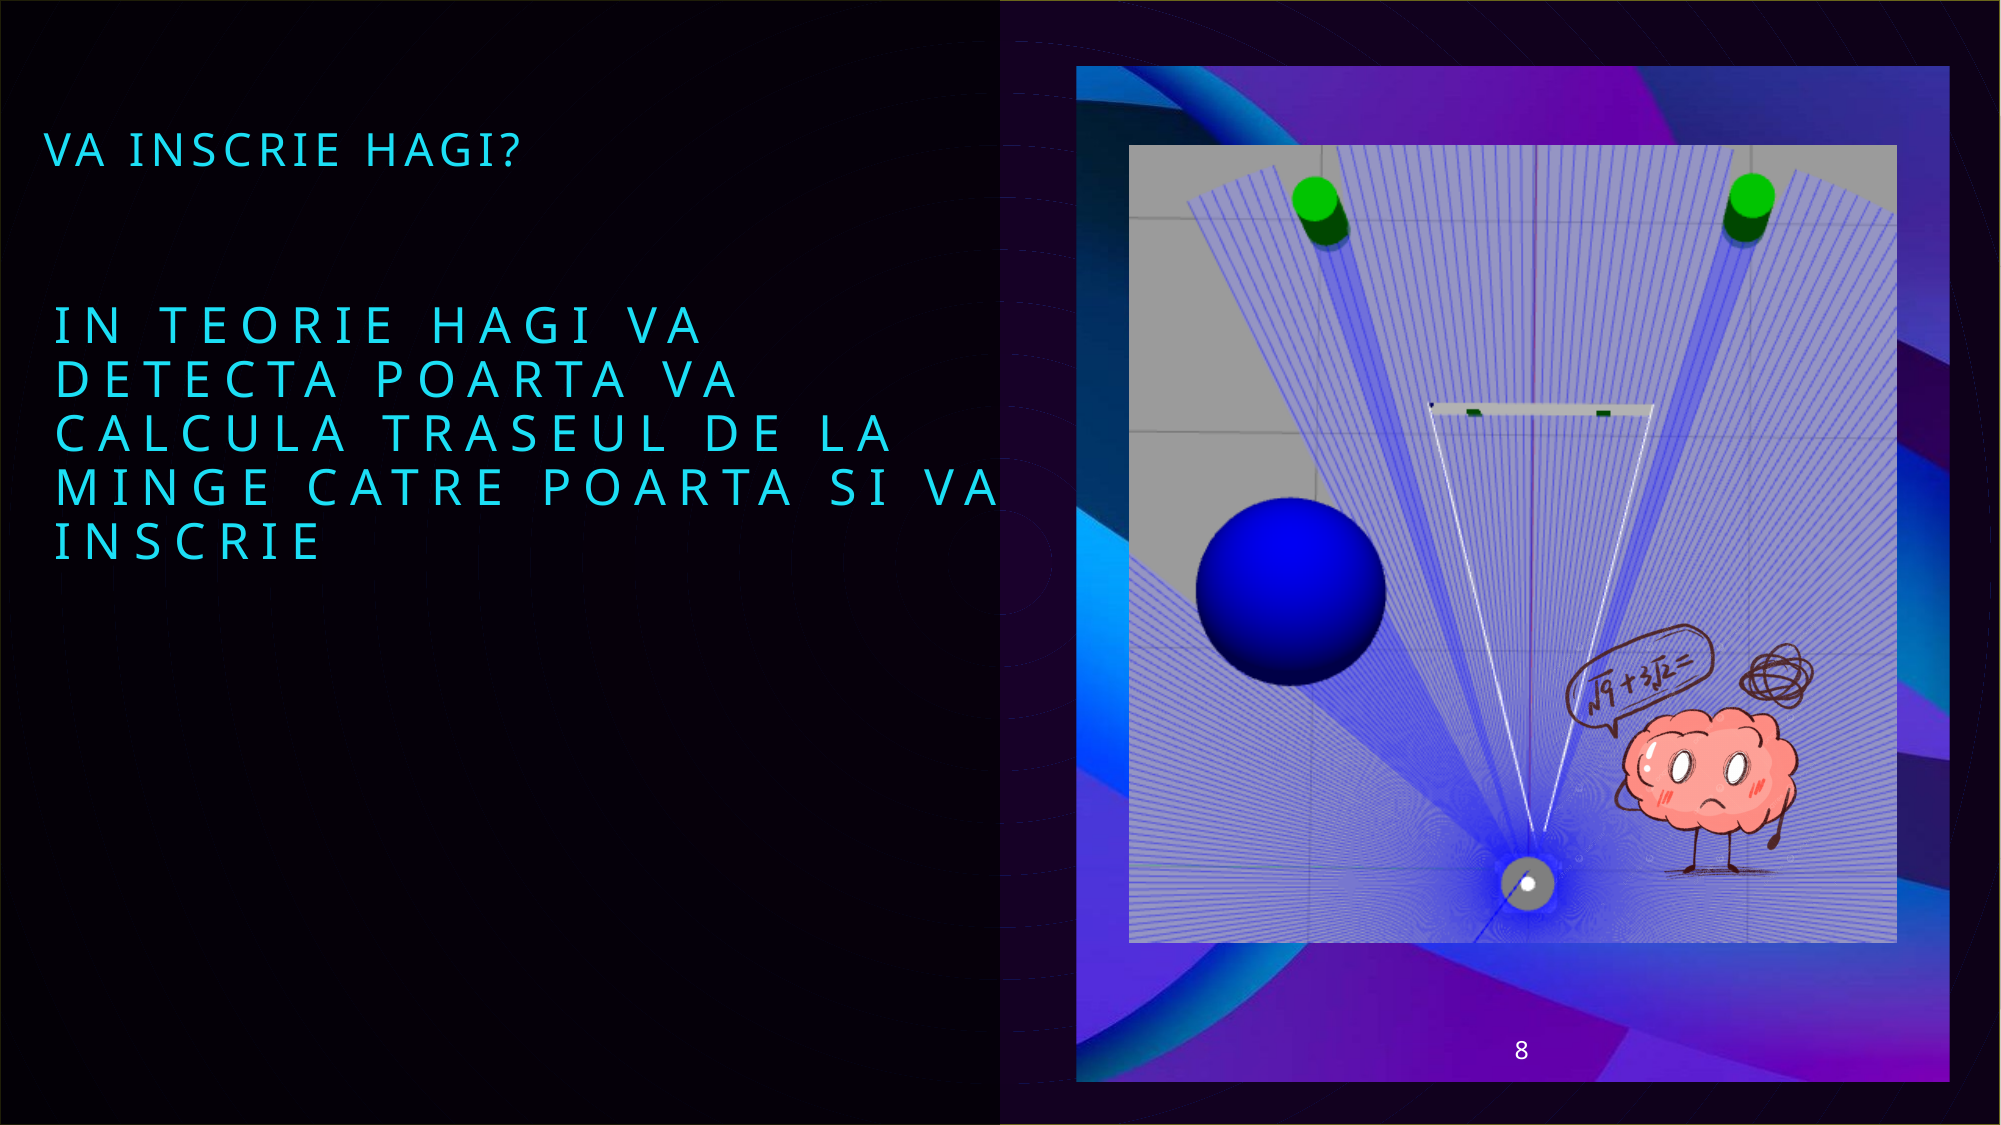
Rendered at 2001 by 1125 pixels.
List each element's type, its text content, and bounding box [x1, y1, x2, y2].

title Va inscrie Hagi? [28, 27, 1000, 184]
text_box 4 [1499, 1021, 1950, 1082]
picture [1076, 66, 1950, 1082]
subtitle In teorie hagi va detecta poarta va calcula traseul de la minge catre poarta si va inscrie [39, 292, 1039, 988]
